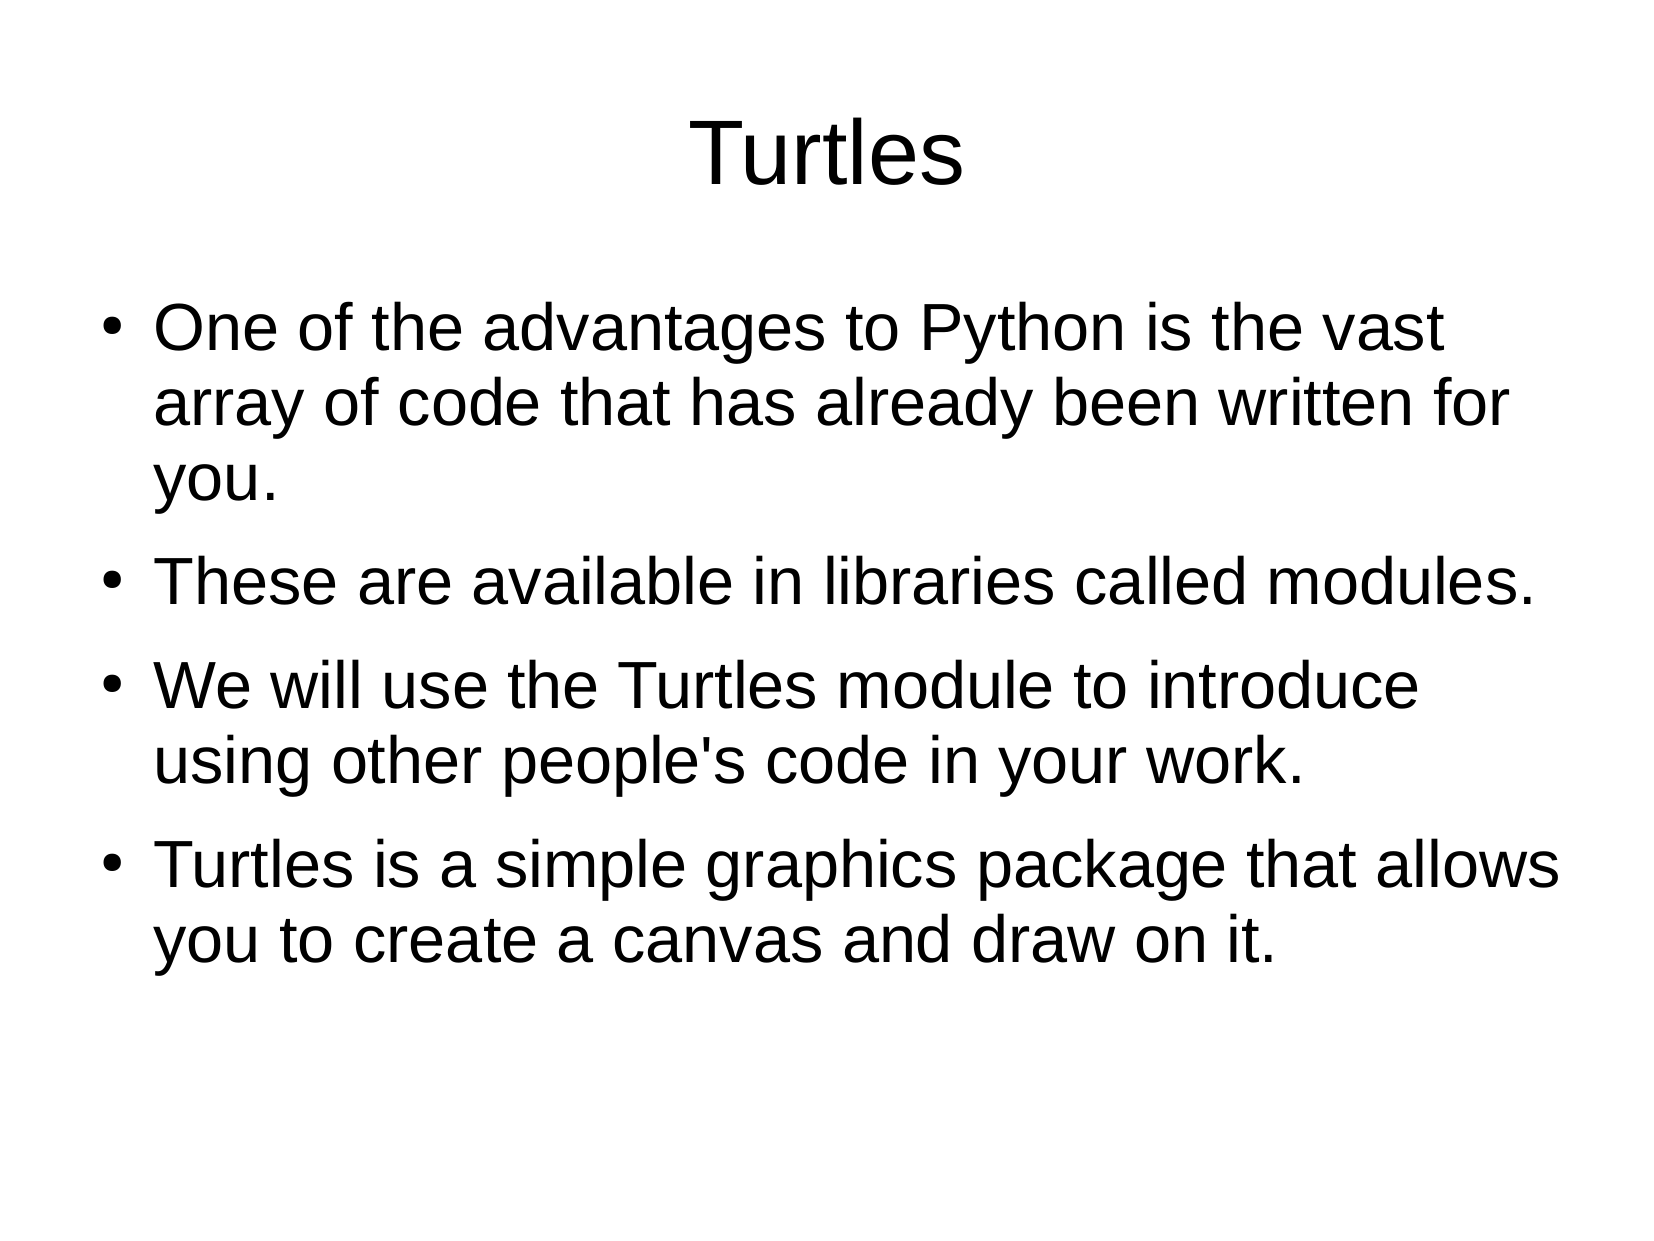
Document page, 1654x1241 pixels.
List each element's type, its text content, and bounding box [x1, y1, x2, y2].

list One of the advantages to Python is the vast array of code that has already been written for you. These are available in libraries called modules. We will use the Turtles module to introduce using other people's code in your work. Turtles is a simple graphics package that allows you to create a canvas and draw on it. [82, 290, 1571, 1010]
title Turtles [82, 49, 1571, 257]
